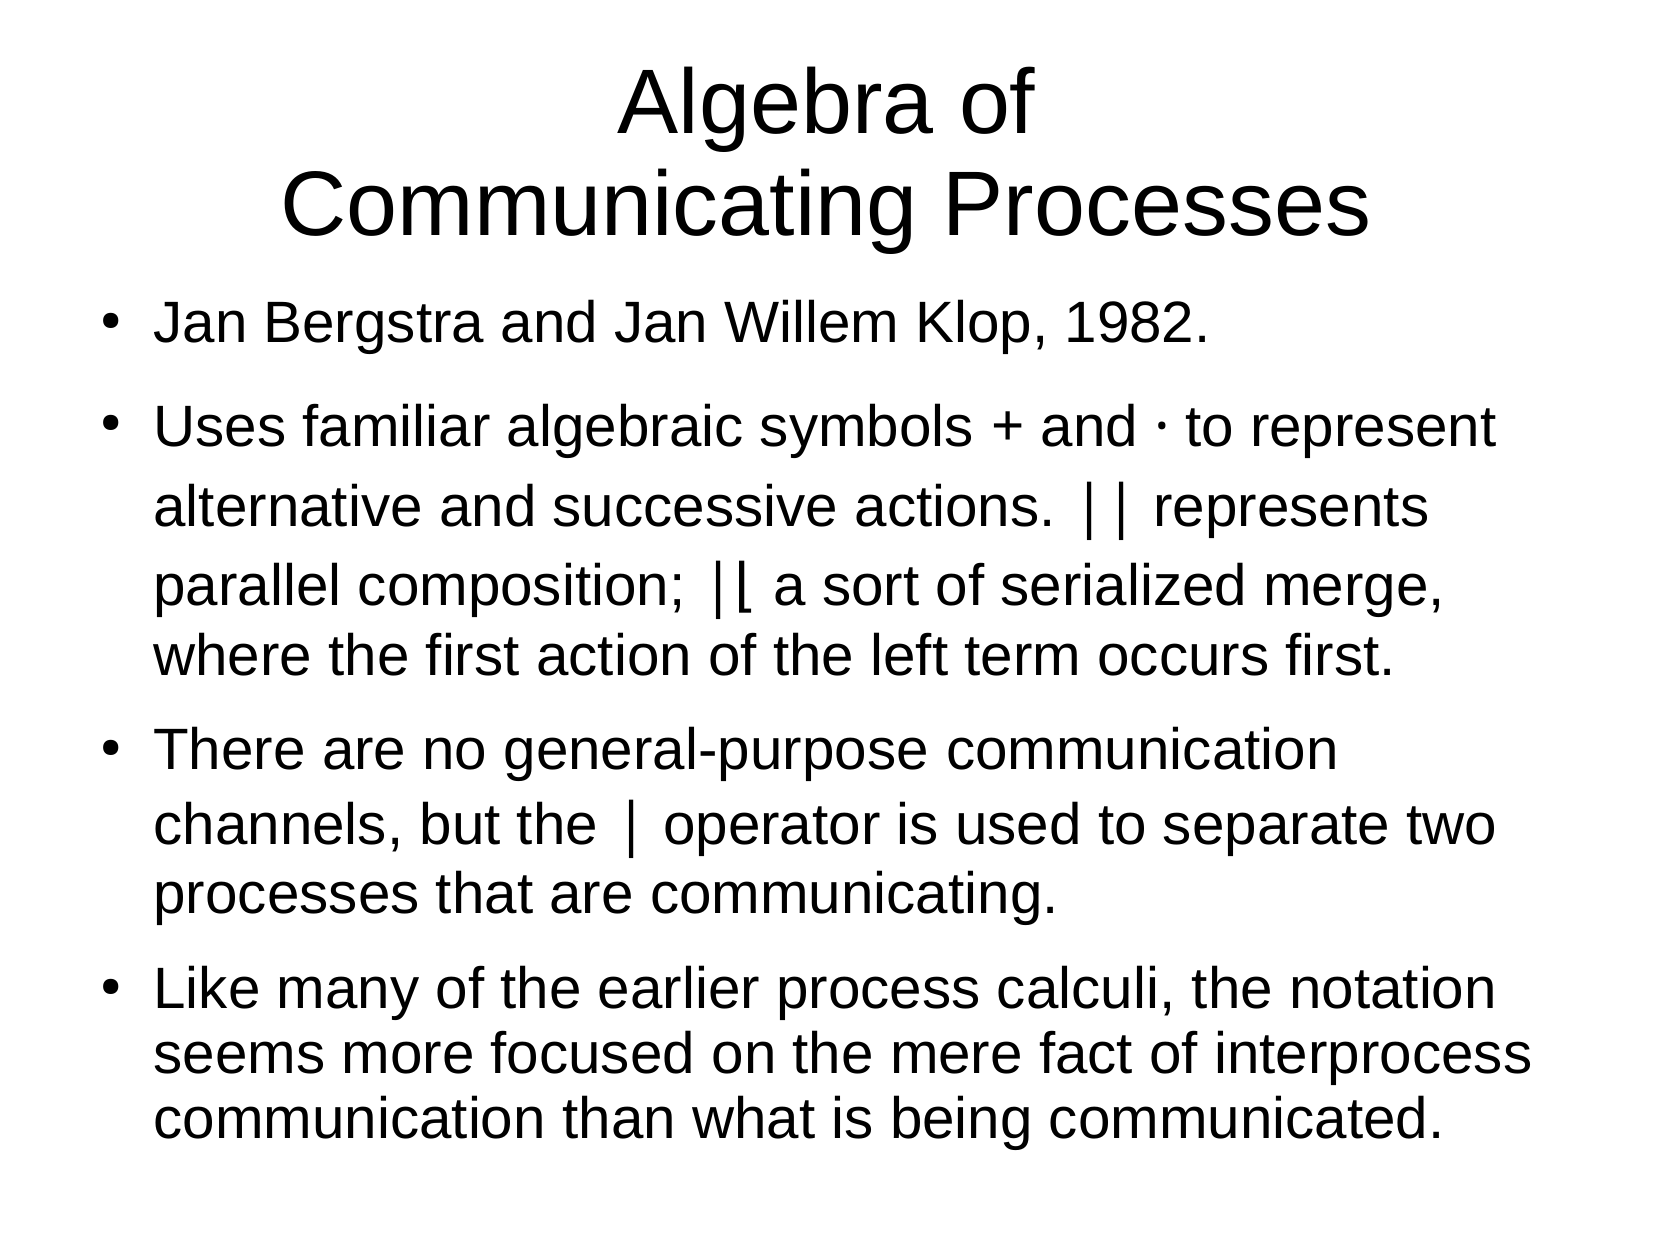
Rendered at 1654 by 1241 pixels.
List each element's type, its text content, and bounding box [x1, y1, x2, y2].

list Jan Bergstra and Jan Willem Klop, 1982. Uses familiar algebraic symbols + and · to represent alternative and successive actions. || represents parallel composition; |⌊ a sort of serialized merge, where the first action of the left term occurs first. There are no general-purpose communication channels, but the | operator is used to separate two processes that are communicating. Like many of the earlier process calculi, the notation seems more focused on the mere fact of interprocess communication than what is being communicated. [82, 290, 1571, 1117]
title Algebra of Communicating Processes [82, 49, 1571, 257]
